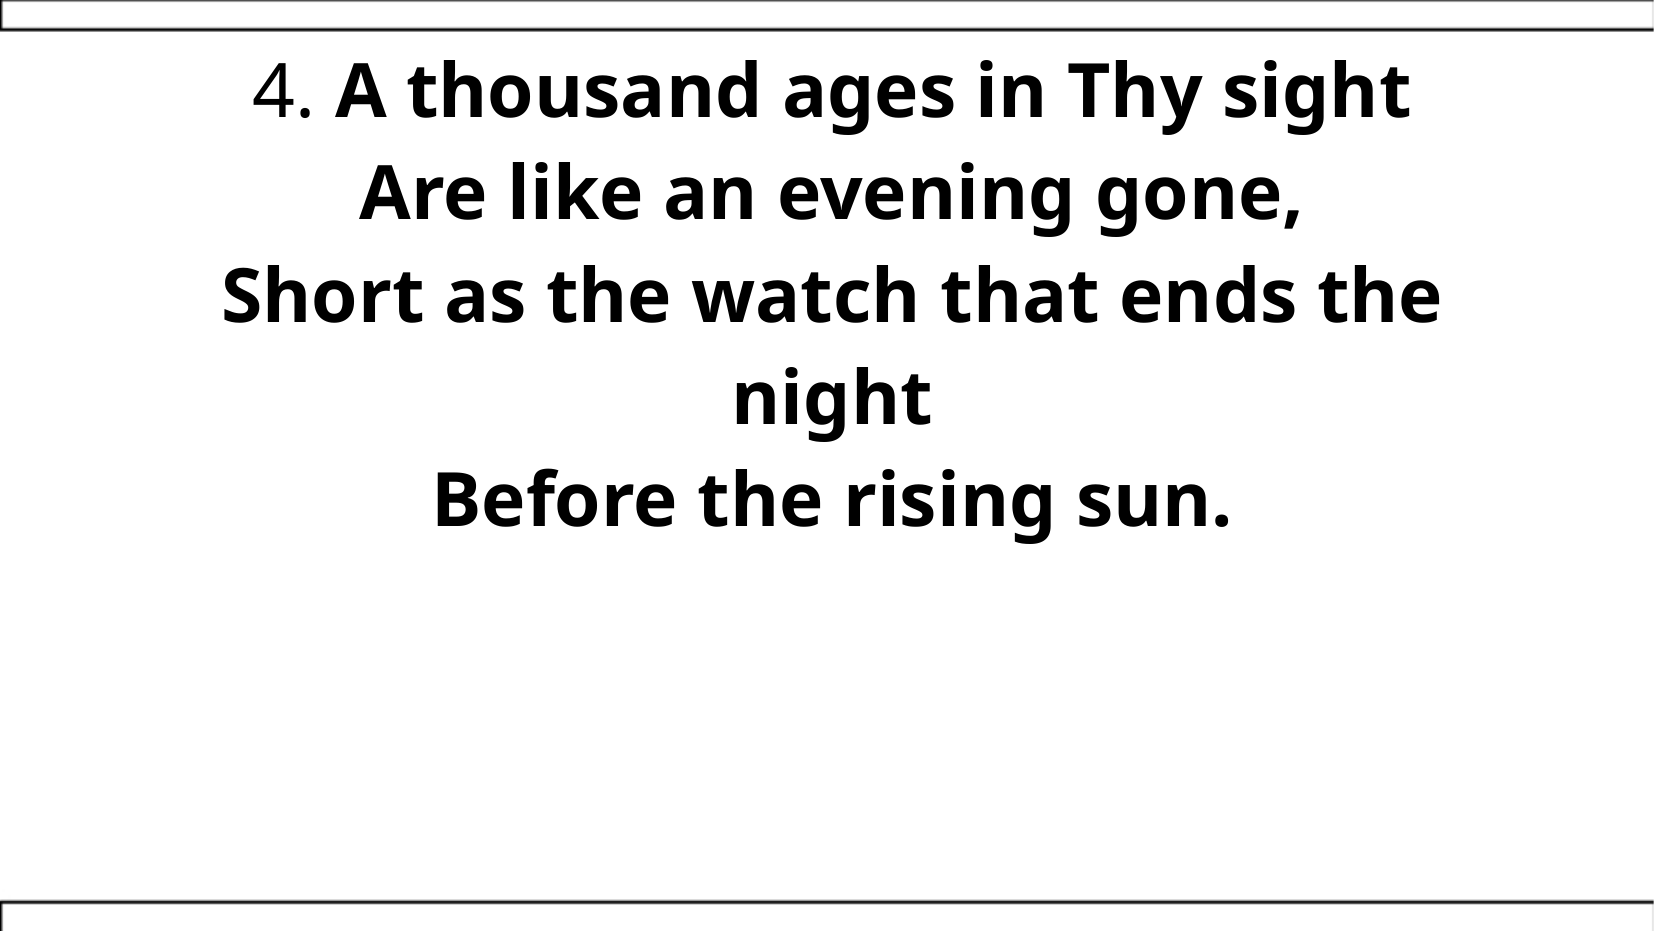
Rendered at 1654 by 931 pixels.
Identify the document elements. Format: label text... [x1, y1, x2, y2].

text_box 4. A thousand ages in Thy sight Are like an evening gone, Short as the watch that ends the night Before the rising sun. [105, 30, 1561, 445]
picture [0, 0, 1654, 931]
